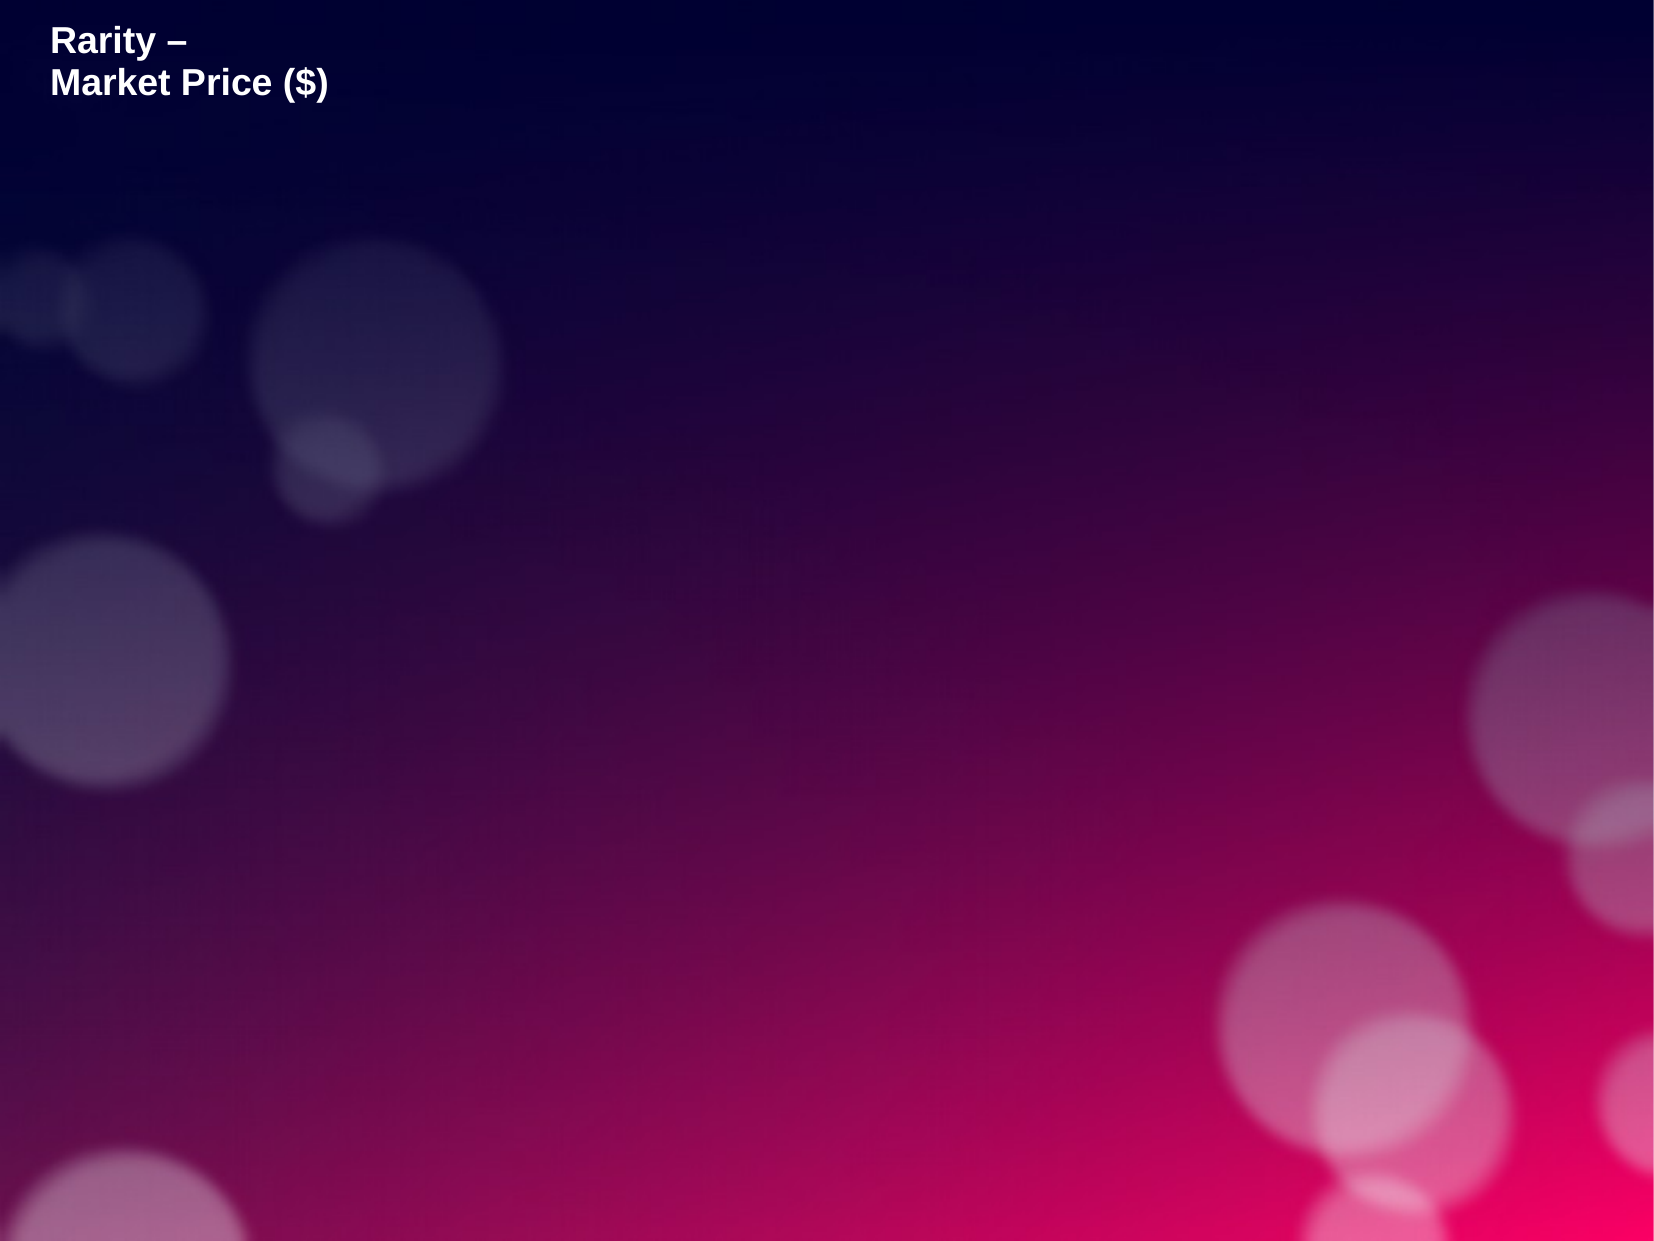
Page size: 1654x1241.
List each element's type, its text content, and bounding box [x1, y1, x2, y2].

picture [0, 0, 1654, 1241]
text_box Rarity – Market Price ($) [35, 11, 497, 153]
